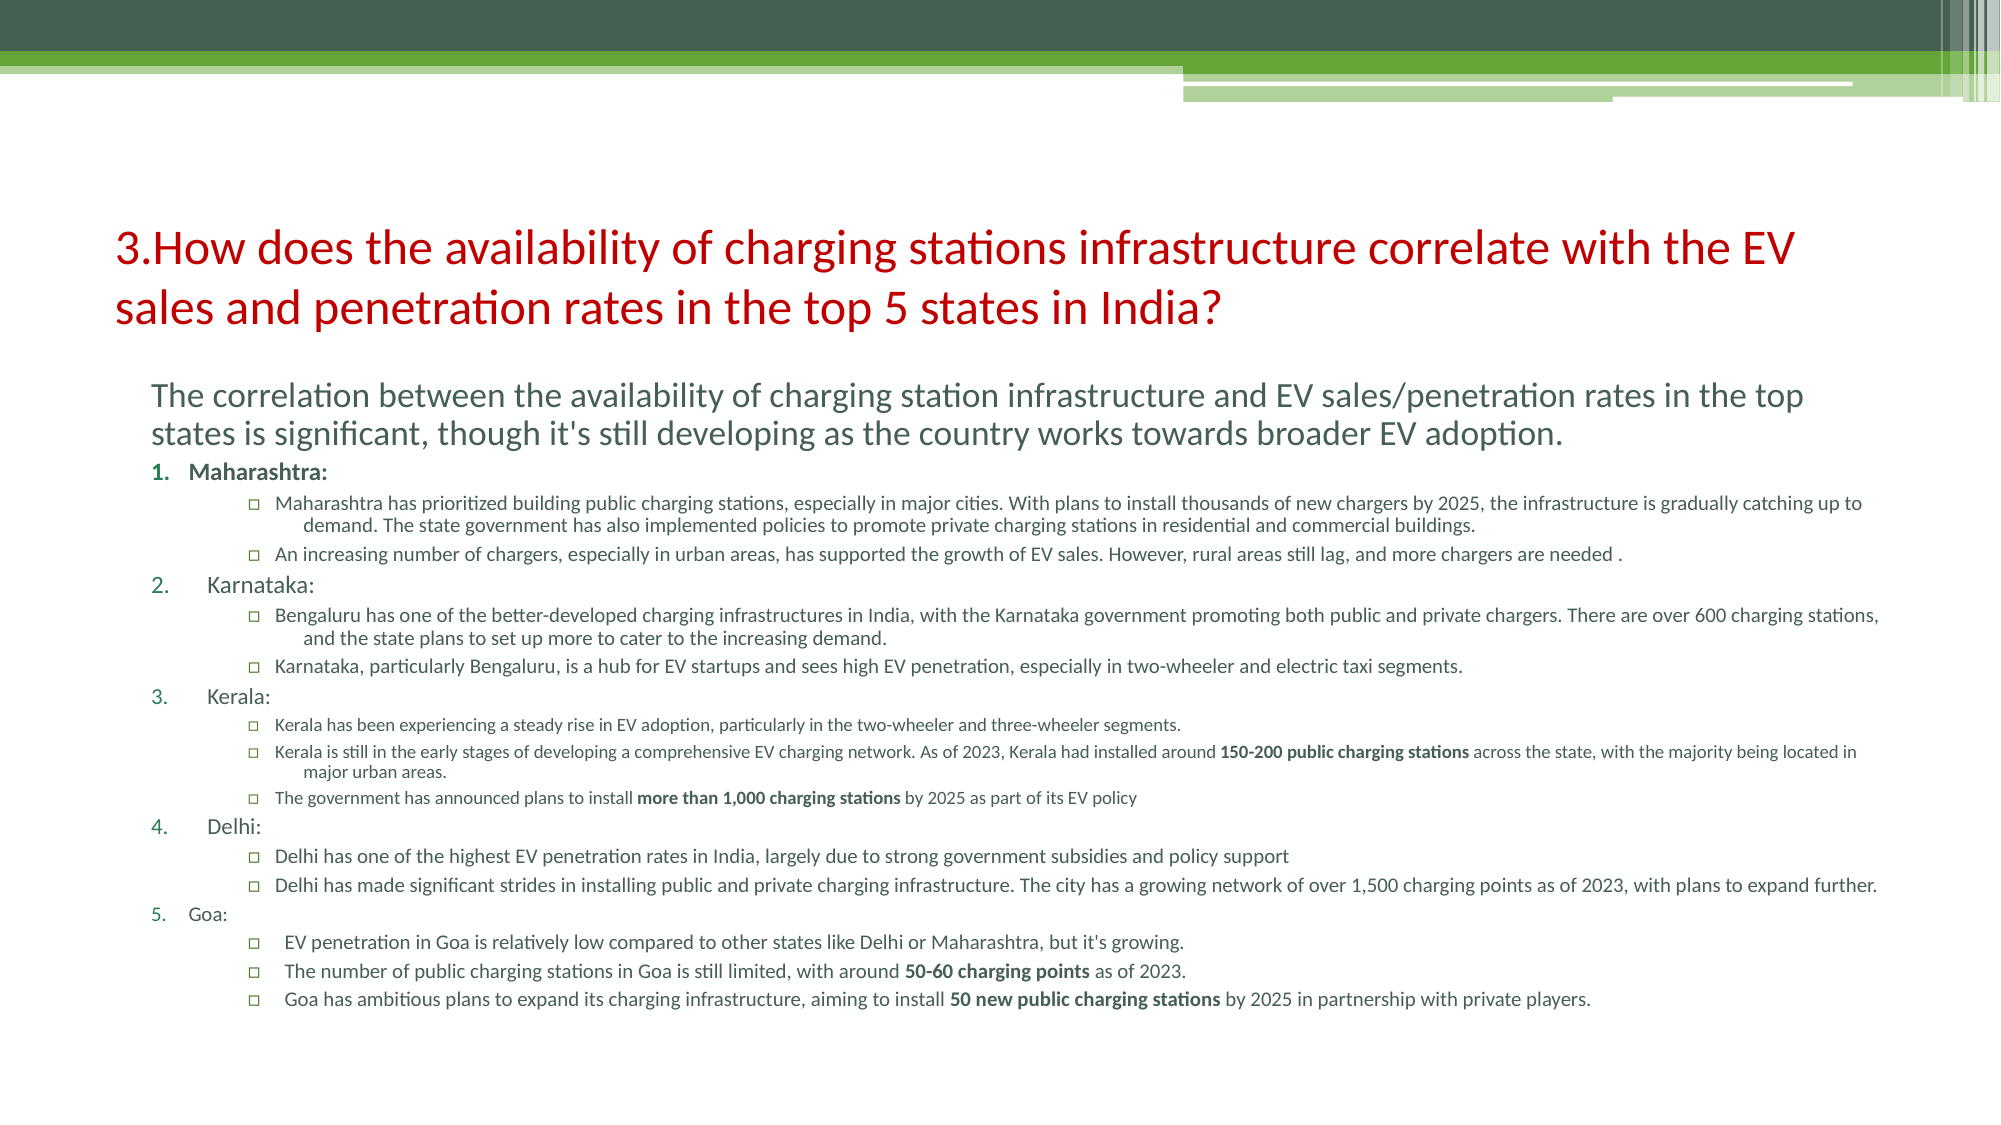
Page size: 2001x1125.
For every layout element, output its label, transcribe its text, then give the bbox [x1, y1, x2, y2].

list The correlation between the availability of charging station infrastructure and EV sales/penetration rates in the top states is significant, though it's still developing as the country works towards broader EV adoption. Maharashtra: Maharashtra has prioritized building public charging stations, especially in major cities. With plans to install thousands of new chargers by 2025, the infrastructure is gradually catching up to demand. The state government has also implemented policies to promote private charging stations in residential and commercial buildings. An increasing number of chargers, especially in urban areas, has supported the growth of EV sales. However, rural areas still lag, and more chargers are needed . Karnataka: Bengaluru has one of the better-developed charging infrastructures in India, with the Karnataka government promoting both public and private chargers. There are over 600 charging stations, and the state plans to set up more to cater to the increasing demand. Karnataka, particularly Bengaluru, is a hub for EV startups and sees high EV penetration, especially in two-wheeler and electric taxi segments. Kerala: Kerala has been experiencing a steady rise in EV adoption, particularly in the two-wheeler and three-wheeler segments. Kerala is still in the early stages of developing a comprehensive EV charging network. As of 2023, Kerala had installed around 150-200 public charging stations across the state, with the majority being located in major urban areas. The government has announced plans to install more than 1,000 charging stations by 2025 as part of its EV policy Delhi: Delhi has one of the highest EV penetration rates in India, largely due to strong government subsidies and policy support Delhi has made significant strides in installing public and private charging infrastructure. The city has a growing network of over 1,500 charging points as of 2023, with plans to expand further. Goa: EV penetration in Goa is relatively low compared to other states like Delhi or Maharashtra, but it's growing. The number of public charging stations in Goa is still limited, with around 50-60 charging points as of 2023. Goa has ambitious plans to expand its charging infrastructure, aiming to install 50 new public charging stations by 2025 in partnership with private players. [99, 368, 1900, 1079]
title 3.How does the availability of charging stations infrastructure correlate with the EV sales and penetration rates in the top 5 states in India? [99, 187, 1900, 363]
